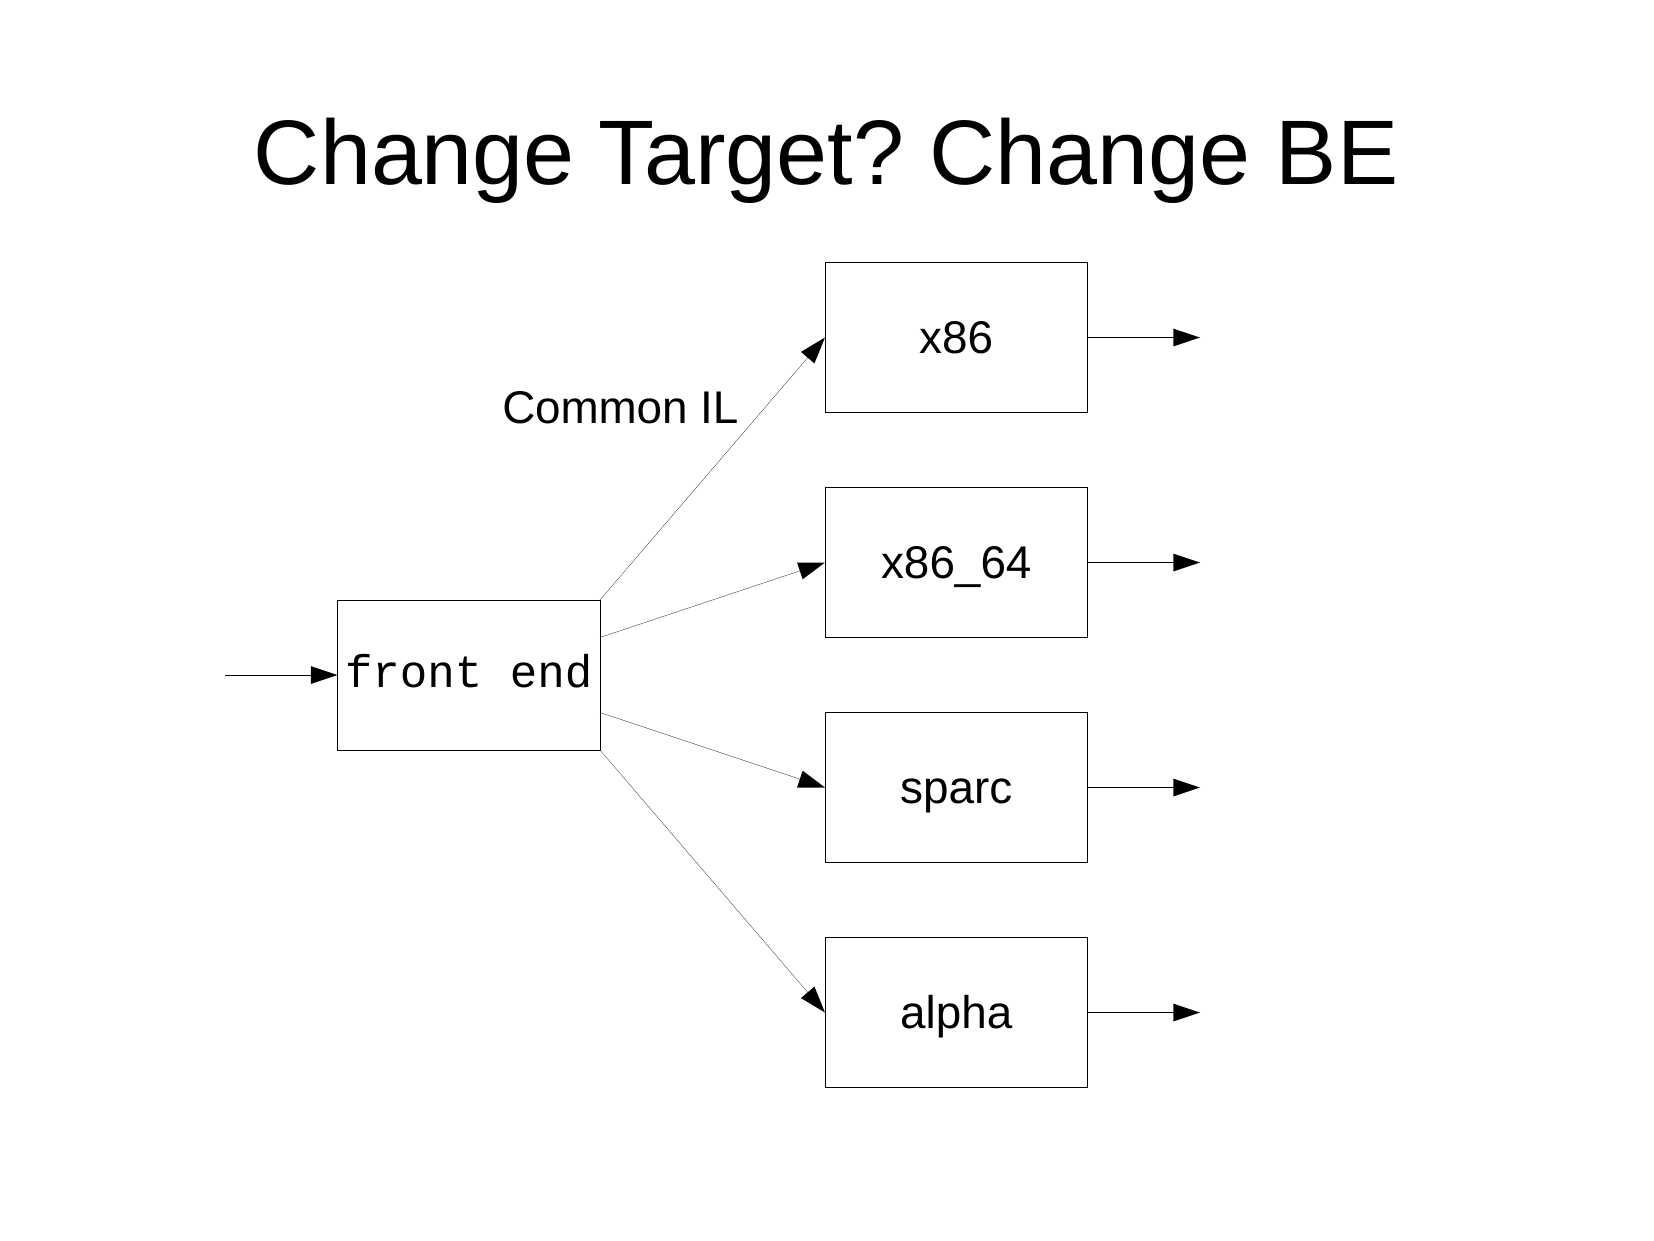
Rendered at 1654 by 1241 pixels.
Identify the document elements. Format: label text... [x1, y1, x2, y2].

text_box x86_64 [825, 487, 1088, 638]
text_box x86 [825, 262, 1088, 413]
text_box alpha [825, 937, 1088, 1088]
text_box front end [337, 600, 601, 751]
text_box Common IL [487, 375, 754, 441]
title Change Target? Change BE [82, 56, 1571, 250]
text_box sparc [825, 712, 1088, 863]
